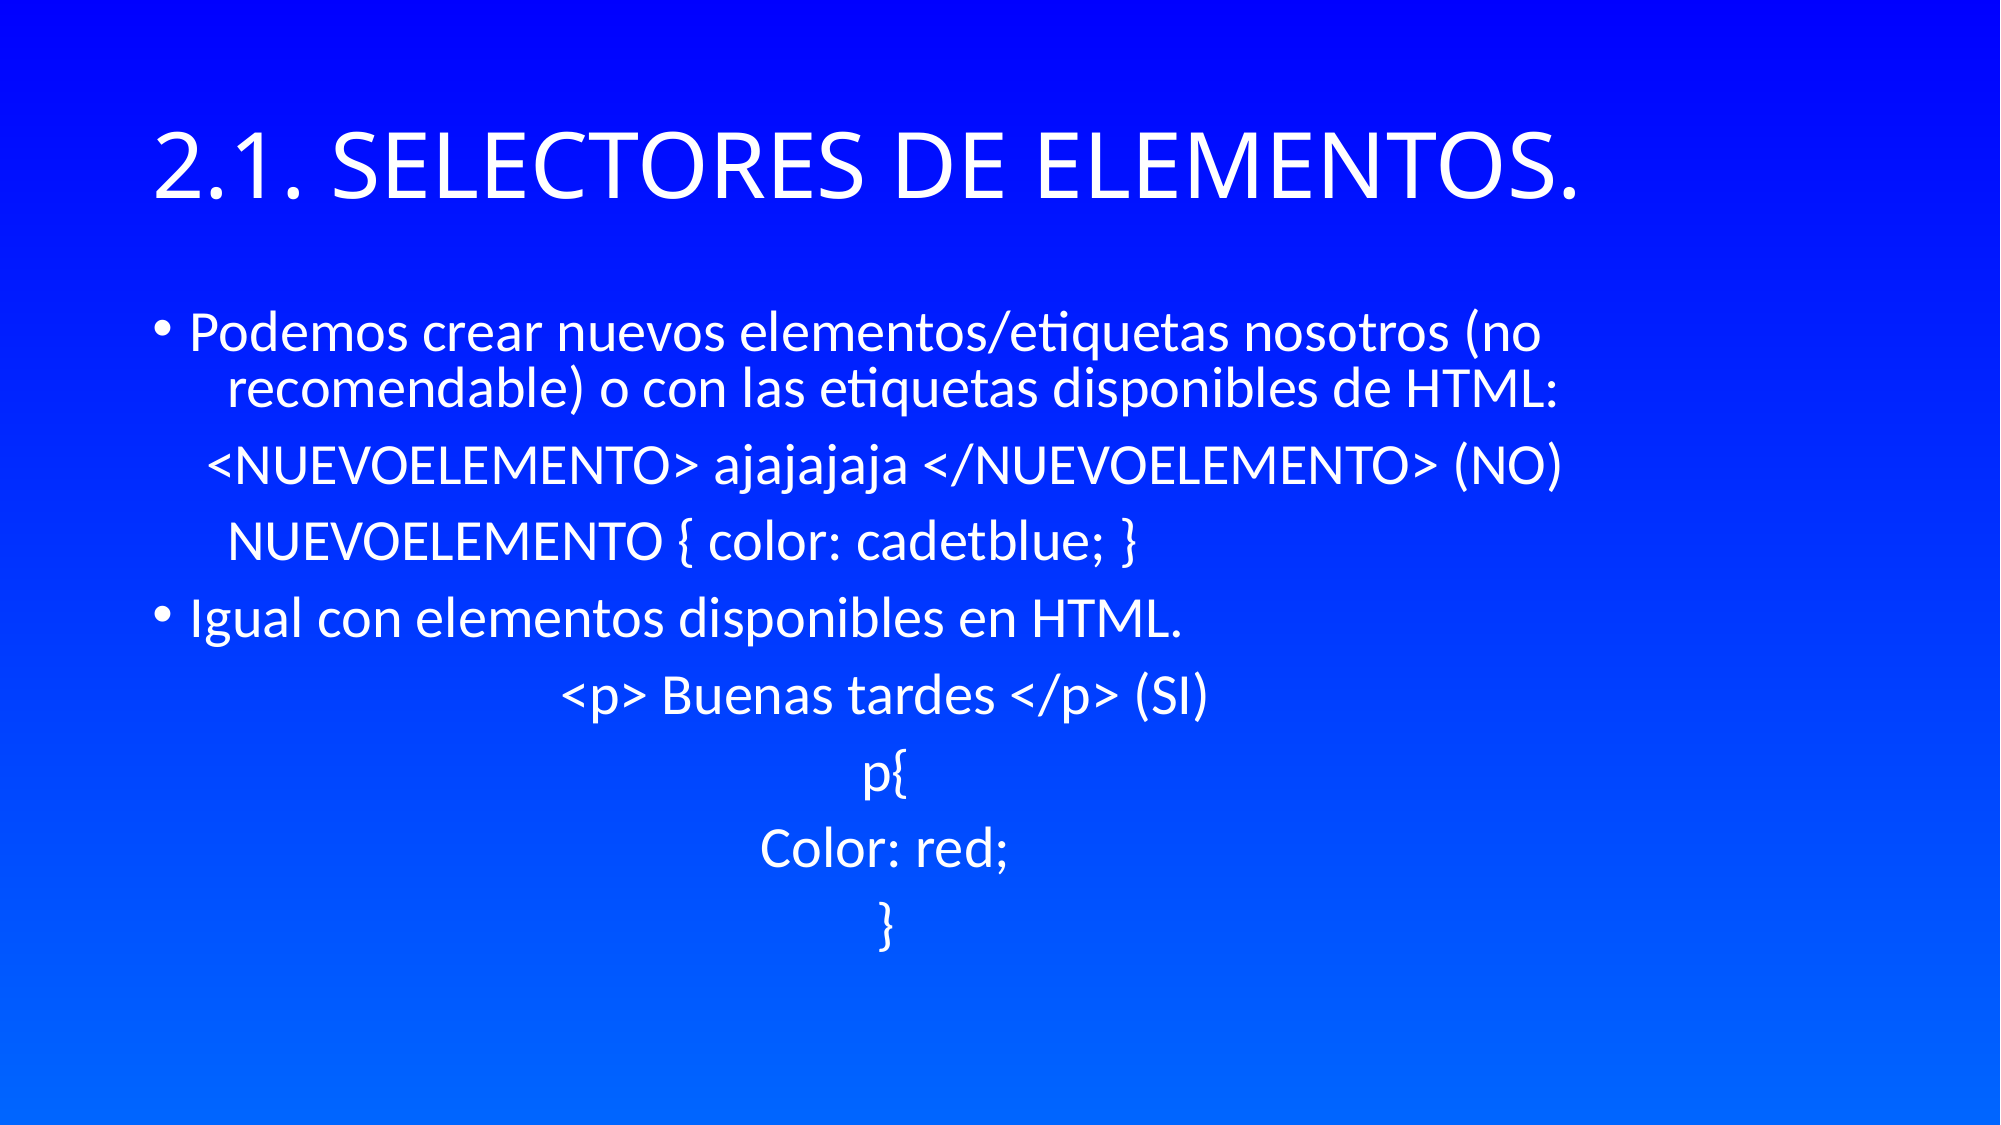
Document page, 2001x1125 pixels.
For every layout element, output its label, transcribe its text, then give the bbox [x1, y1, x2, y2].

list Podemos crear nuevos elementos/etiquetas nosotros (no recomendable) o con las etiquetas disponibles de HTML: <NUEVOELEMENTO> ajajajaja </NUEVOELEMENTO> (NO) NUEVOELEMENTO { color: cadetblue; } Igual con elementos disponibles en HTML. <p> Buenas tardes </p> (SI) p{ Color: red; } [137, 299, 1863, 1014]
title 2.1. SELECTORES DE ELEMENTOS. [137, 59, 1863, 278]
